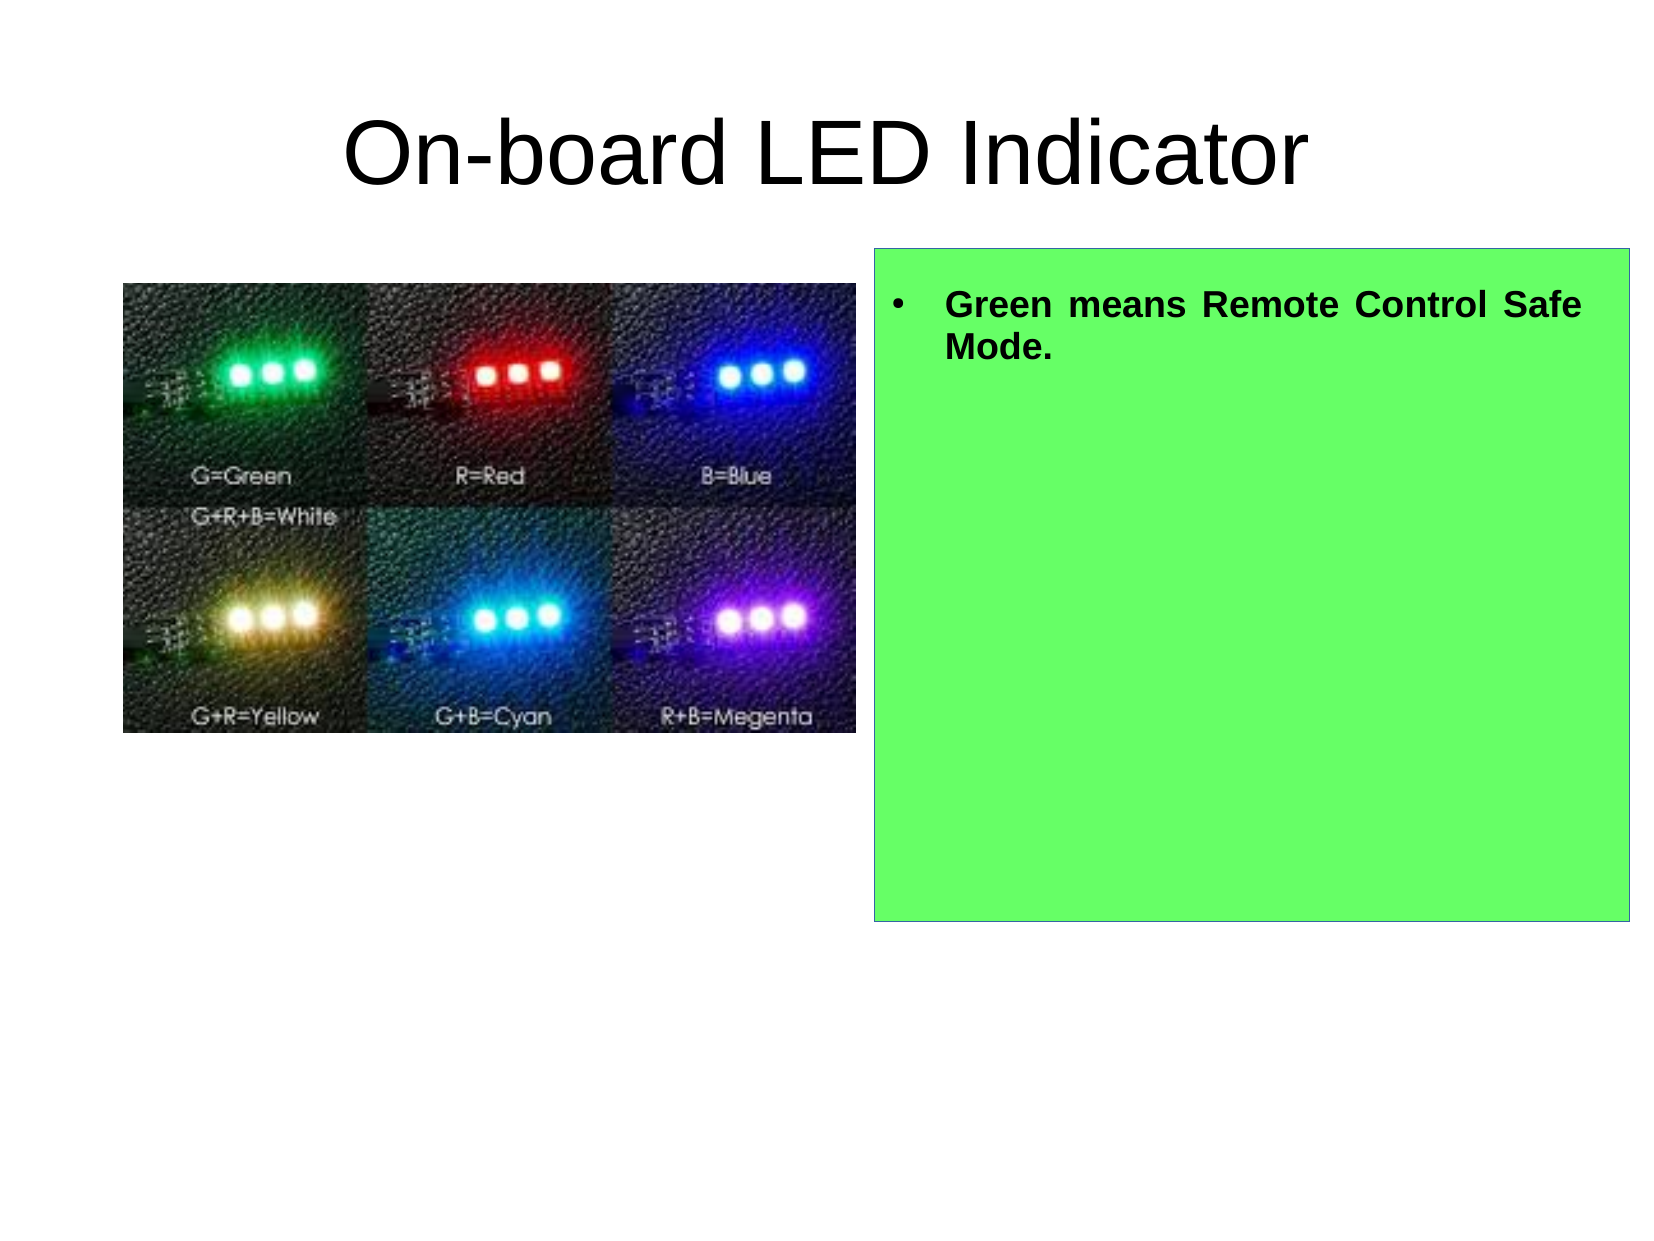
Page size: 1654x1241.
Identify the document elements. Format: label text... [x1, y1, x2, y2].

text_box [874, 248, 1630, 922]
title On-board LED Indicator [82, 49, 1571, 257]
list Green means Remote Control Safe Mode. [874, 283, 1583, 1003]
picture [123, 283, 856, 733]
